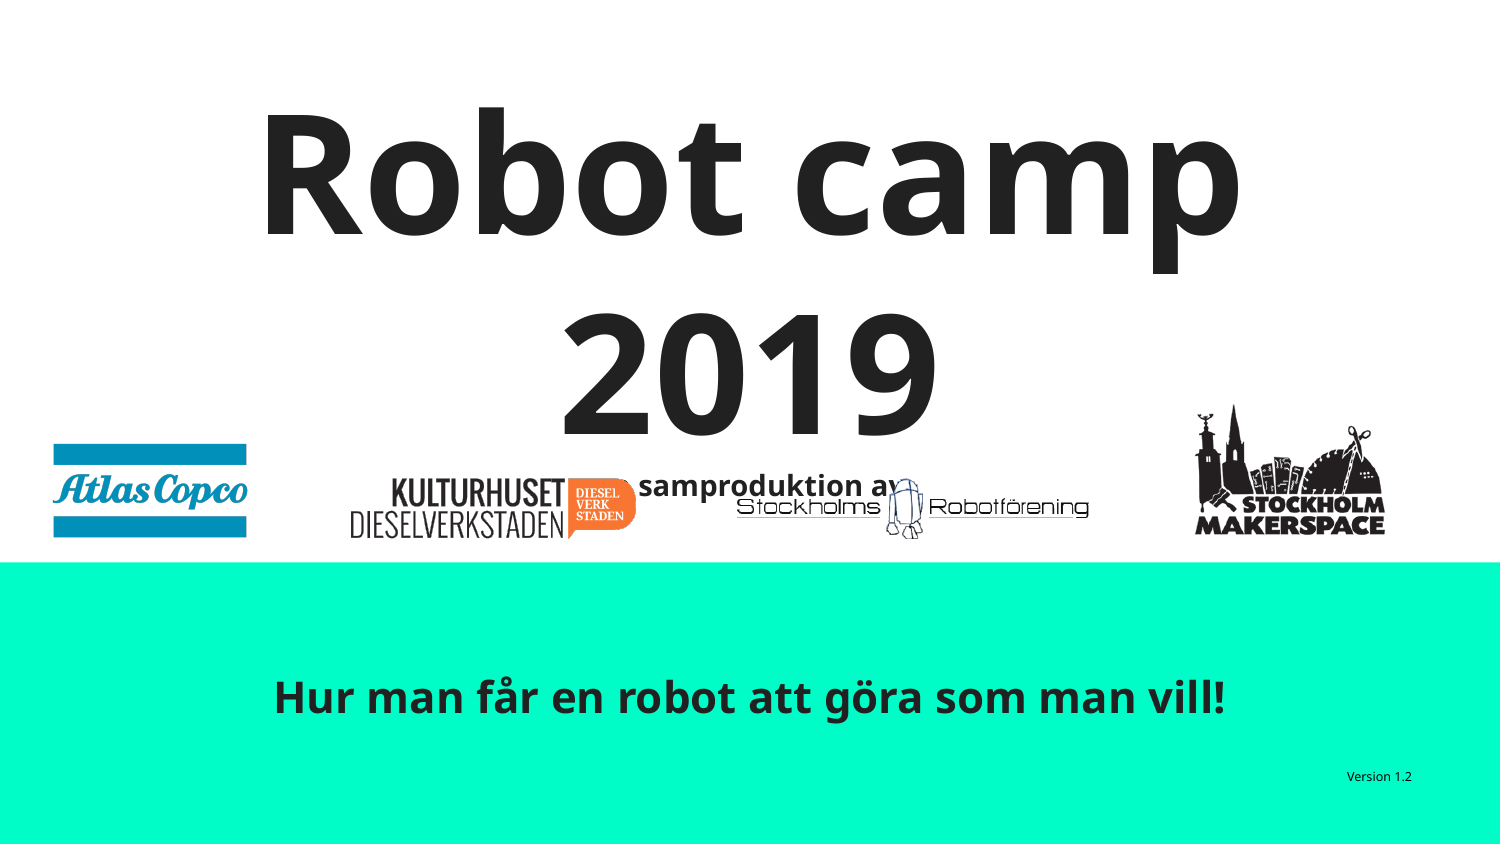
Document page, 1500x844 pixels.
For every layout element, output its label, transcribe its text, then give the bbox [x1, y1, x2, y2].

picture [737, 478, 1089, 539]
picture [1190, 400, 1389, 539]
picture [51, 442, 249, 539]
picture [351, 478, 636, 539]
title Robot camp 2019 en samproduktion av [51, 64, 1449, 506]
text_box Version 1.2 [1331, 753, 1449, 804]
subtitle Hur man får en robot att göra som man vill! [51, 638, 1449, 755]
